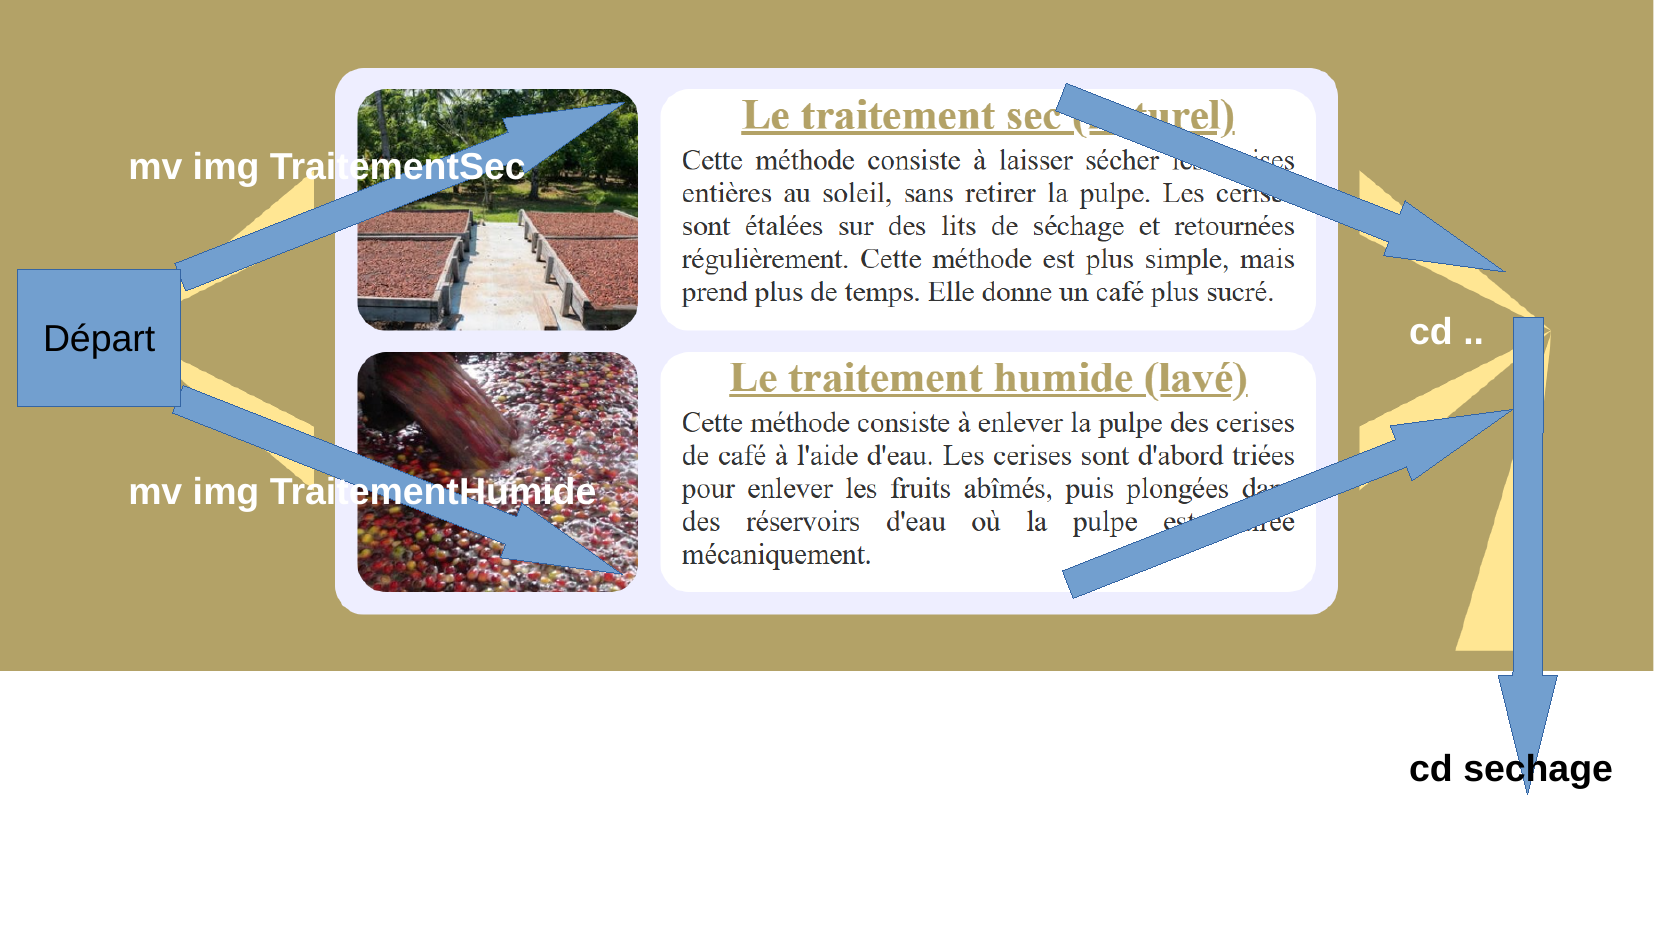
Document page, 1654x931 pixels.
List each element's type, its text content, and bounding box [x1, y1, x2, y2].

text_box [1062, 317, 1558, 740]
text_box [172, 385, 378, 462]
text_box cd .. [1394, 303, 1500, 361]
text_box [495, 102, 625, 161]
text_box [1055, 83, 1506, 272]
picture [0, 0, 1654, 671]
text_box [444, 520, 623, 575]
text_box Départ [17, 269, 181, 407]
text_box [174, 195, 430, 291]
text_box mv img TraitementHumide [113, 462, 613, 520]
text_box mv img TraitementSec [113, 137, 542, 195]
text_box cd sechage [1394, 740, 1629, 798]
